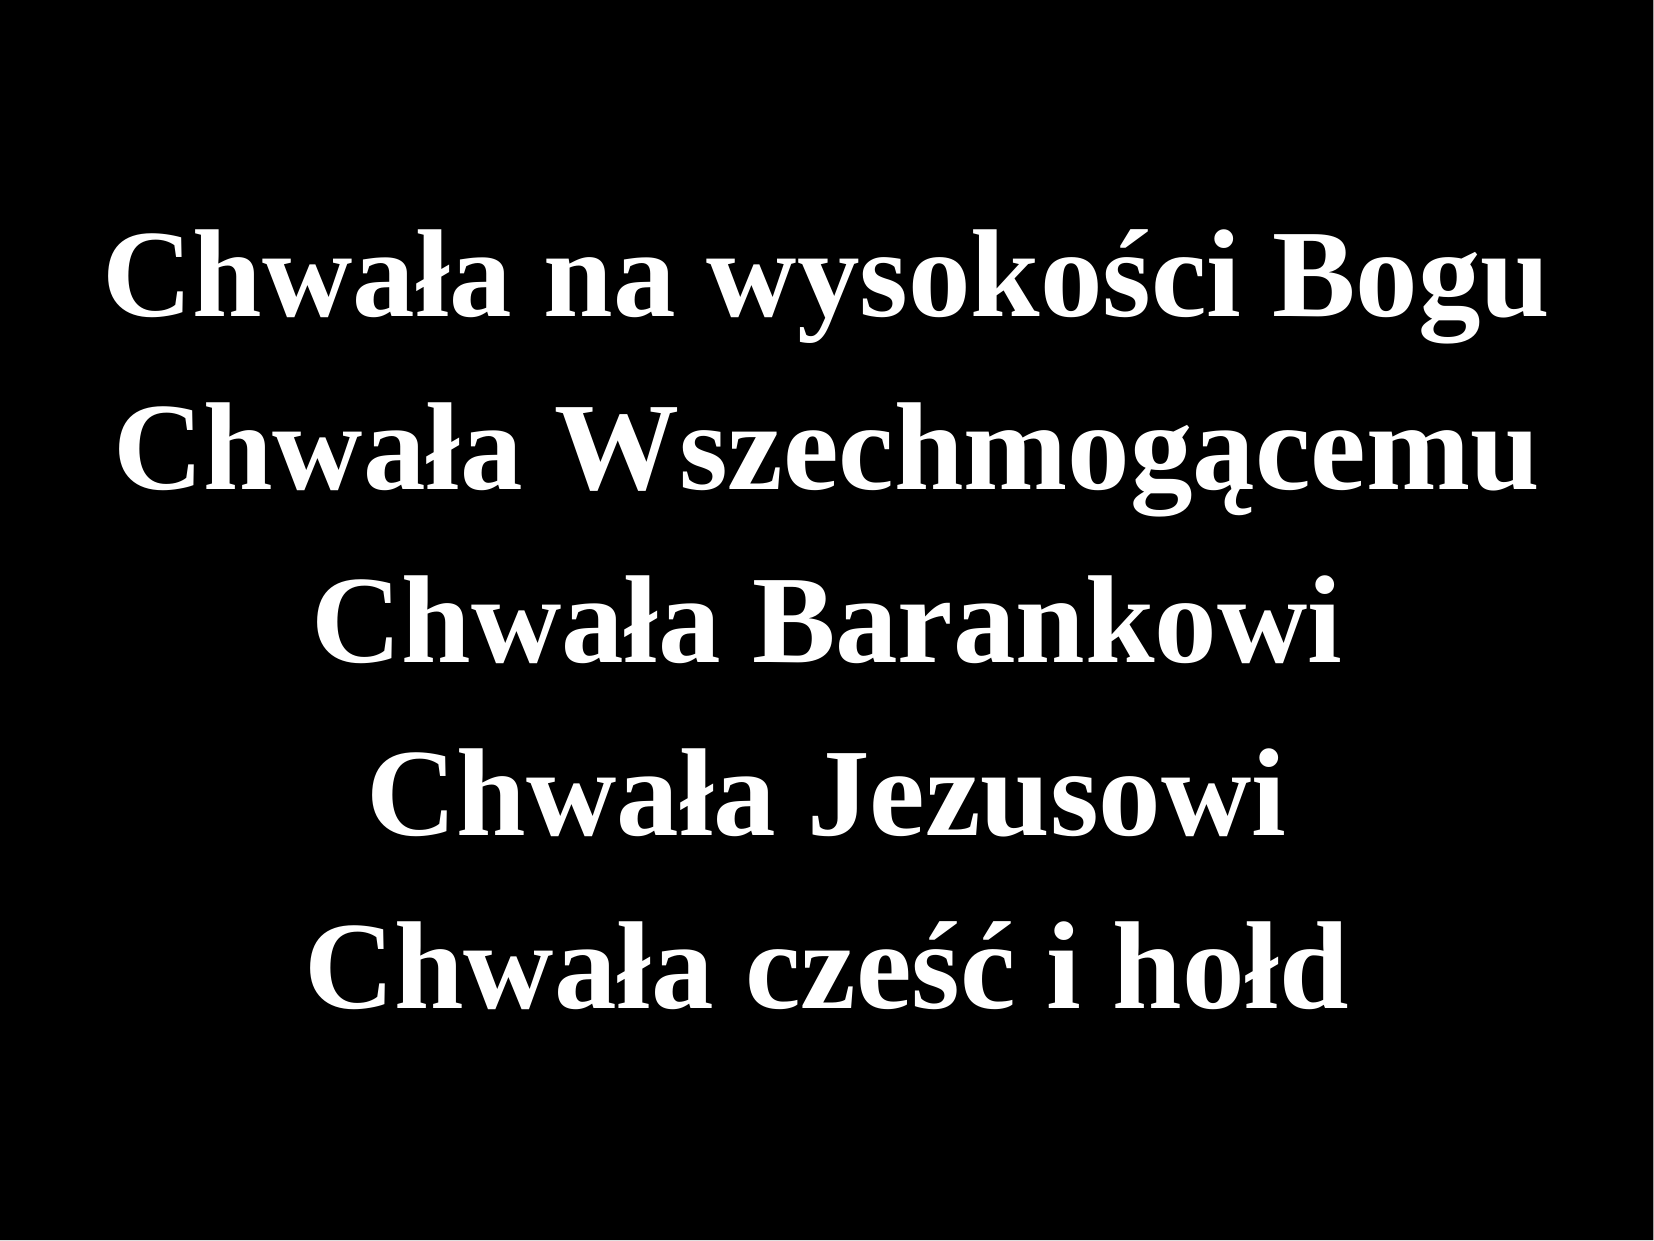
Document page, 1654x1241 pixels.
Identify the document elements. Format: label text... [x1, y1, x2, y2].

title Chwała na wysokości Bogu ppp Chwała Wszechmogącemu ppp Chwała Barankowi ppp Chwała Jezusowi ppp Chwała cześć i hołd [0, 0, 1654, 1241]
